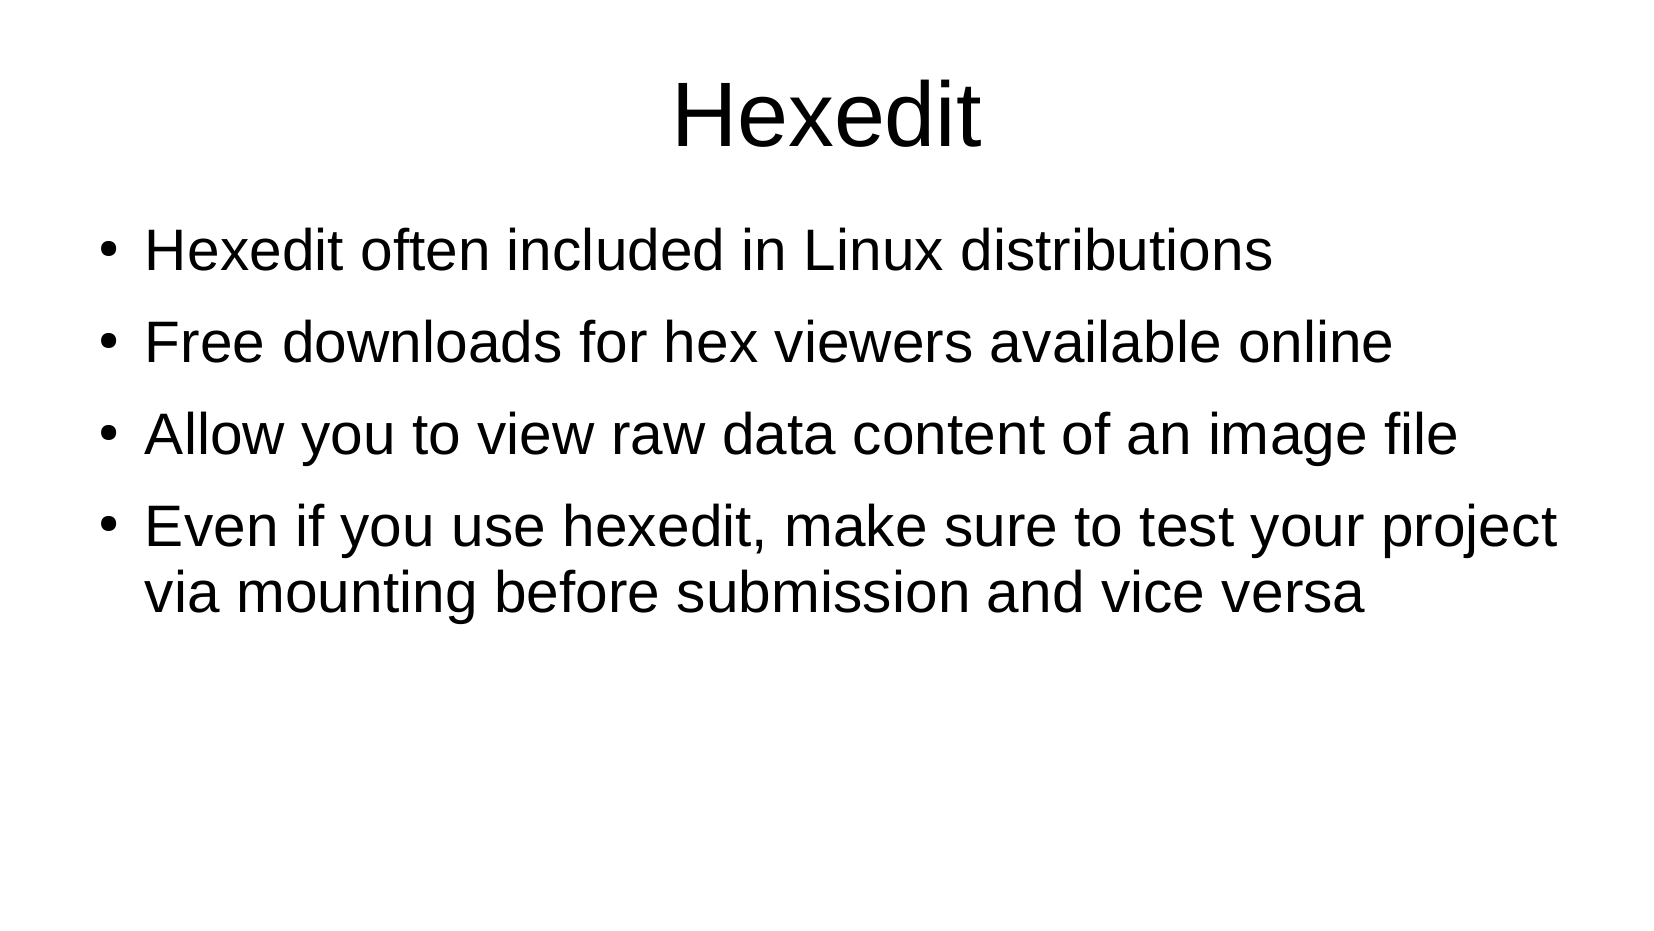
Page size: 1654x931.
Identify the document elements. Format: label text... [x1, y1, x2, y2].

title Hexedit [82, 37, 1571, 193]
list Hexedit often included in Linux distributions Free downloads for hex viewers available online Allow you to view raw data content of an image file Even if you use hexedit, make sure to test your project via mounting before submission and vice versa [82, 217, 1571, 758]
